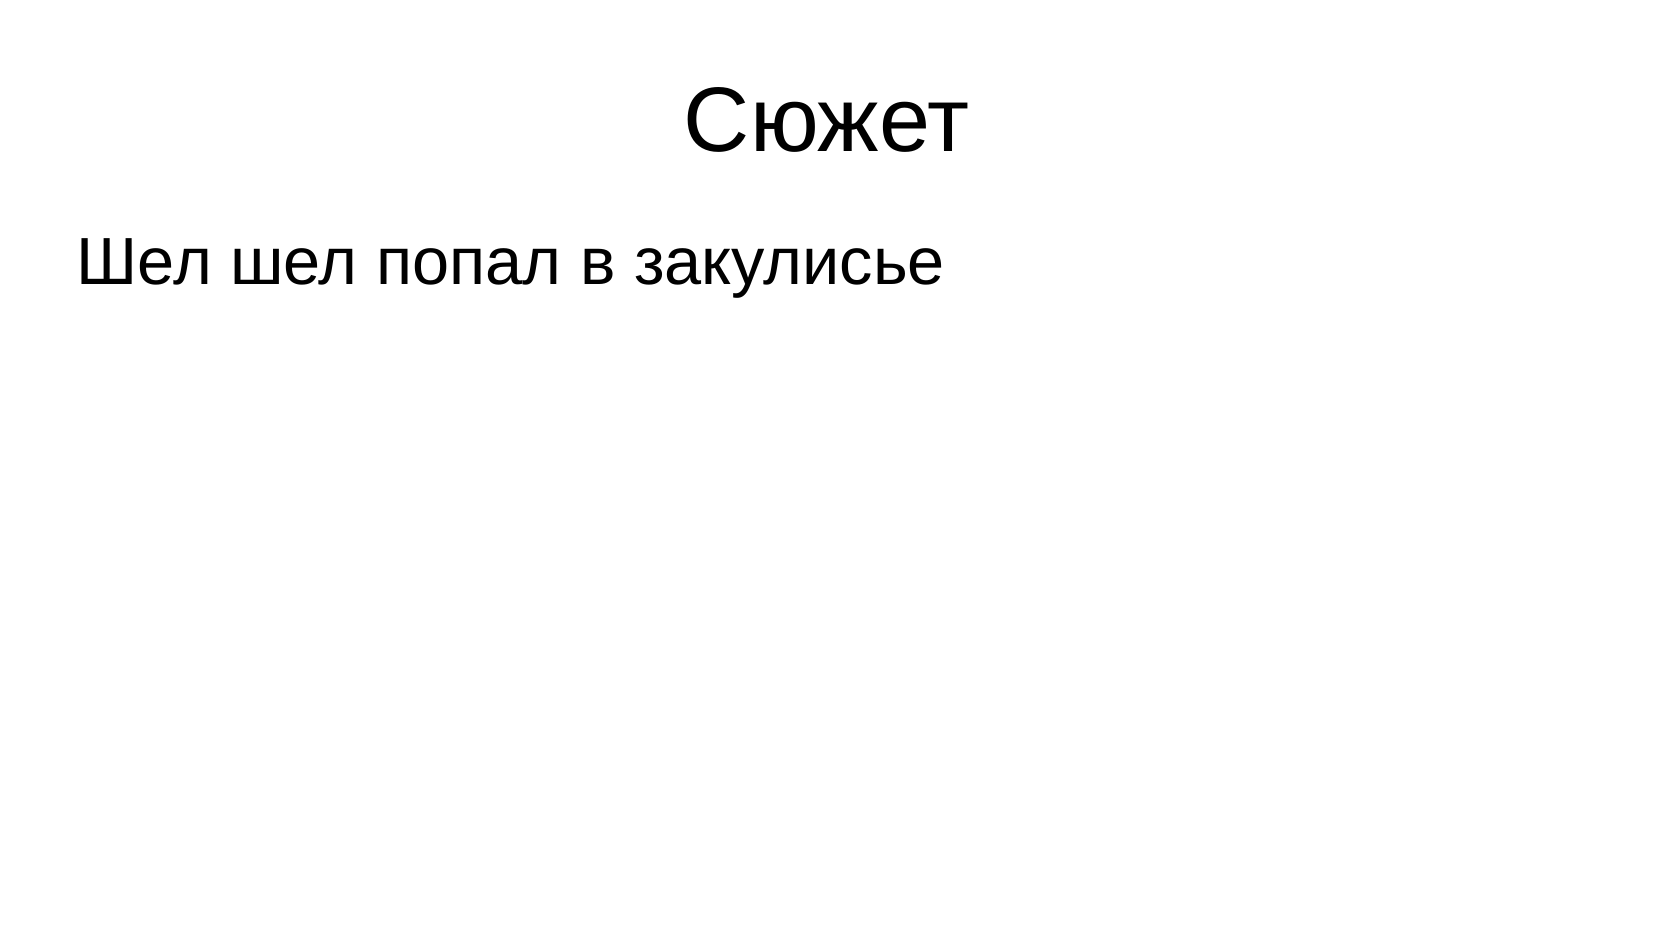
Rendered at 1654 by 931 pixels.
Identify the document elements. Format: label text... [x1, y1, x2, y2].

title Сюжет [82, 37, 1571, 193]
list Шел шел попал в закулисье [76, 217, 1565, 758]
